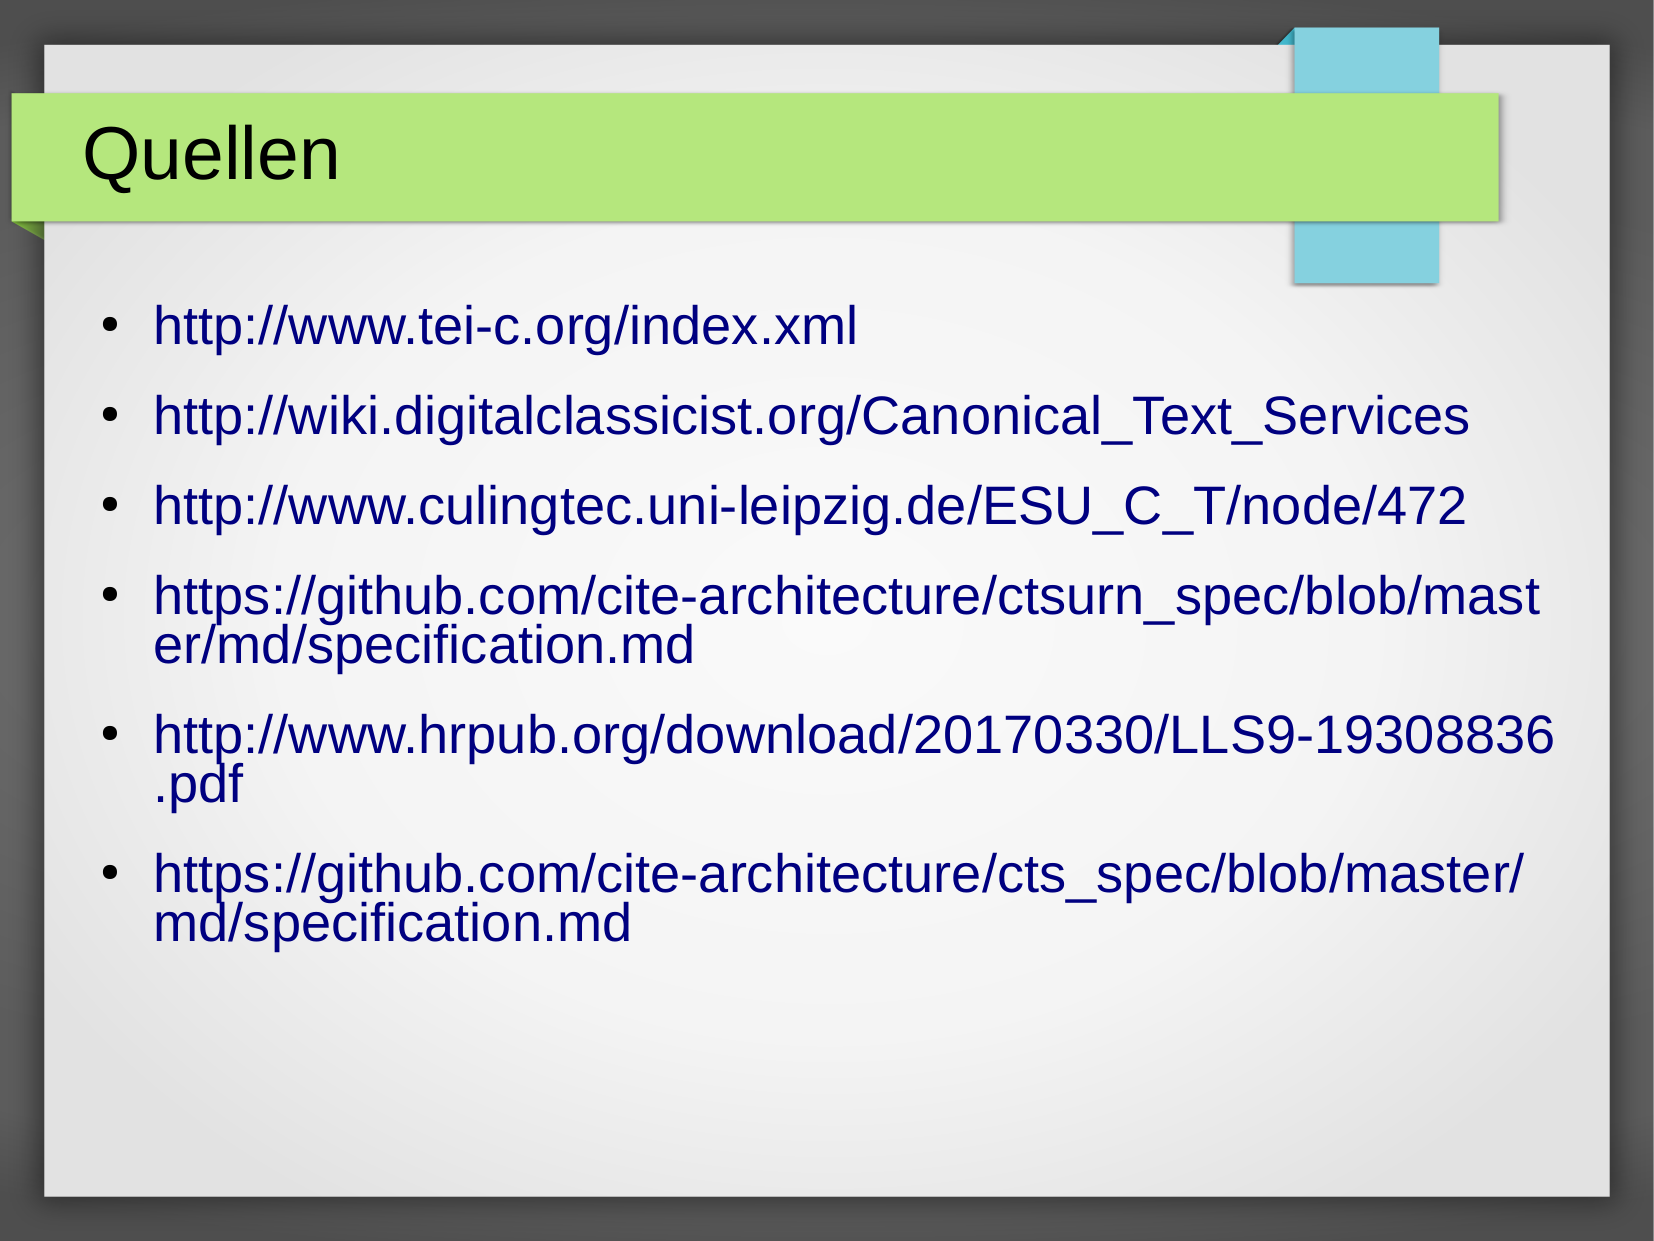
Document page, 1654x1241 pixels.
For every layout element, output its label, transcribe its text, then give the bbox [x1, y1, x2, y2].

picture [0, 0, 1654, 1241]
title Quellen [82, 94, 1264, 213]
list http://www.tei-c.org/index.xml http://wiki.digitalclassicist.org/Canonical_Text_Services http://www.culingtec.uni-leipzig.de/ESU_C_T/node/472 https://github.com/cite-architecture/ctsurn_spec/blob/master/md/specification.md http://www.hrpub.org/download/20170330/LLS9-19308836.pdf https://github.com/cite-architecture/cts_spec/blob/master/md/specification.md [82, 295, 1571, 1015]
